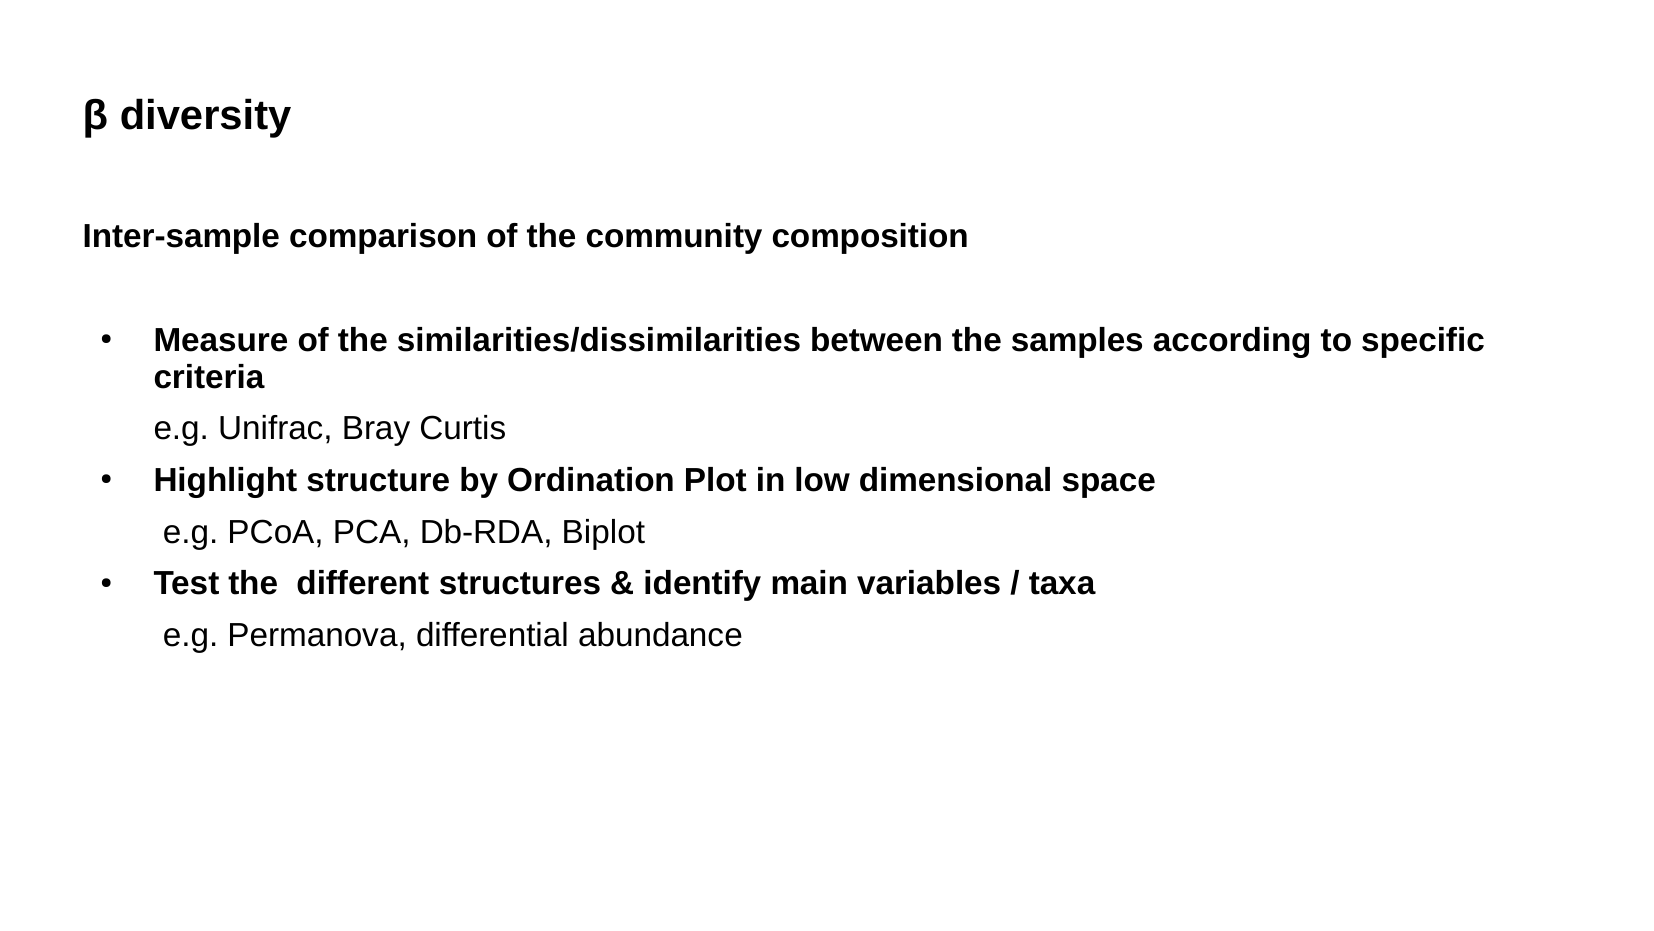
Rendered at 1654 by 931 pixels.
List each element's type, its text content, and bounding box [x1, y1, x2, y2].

title β diversity [82, 37, 1571, 193]
list Inter-sample comparison of the community composition Measure of the similarities/dissimilarities between the samples according to specific criteria e.g. Unifrac, Bray Curtis Highlight structure by Ordination Plot in low dimensional space e.g. PCoA, PCA, Db-RDA, Biplot Test the different structures & identify main variables / taxa e.g. Permanova, differential abundance [82, 217, 1571, 758]
